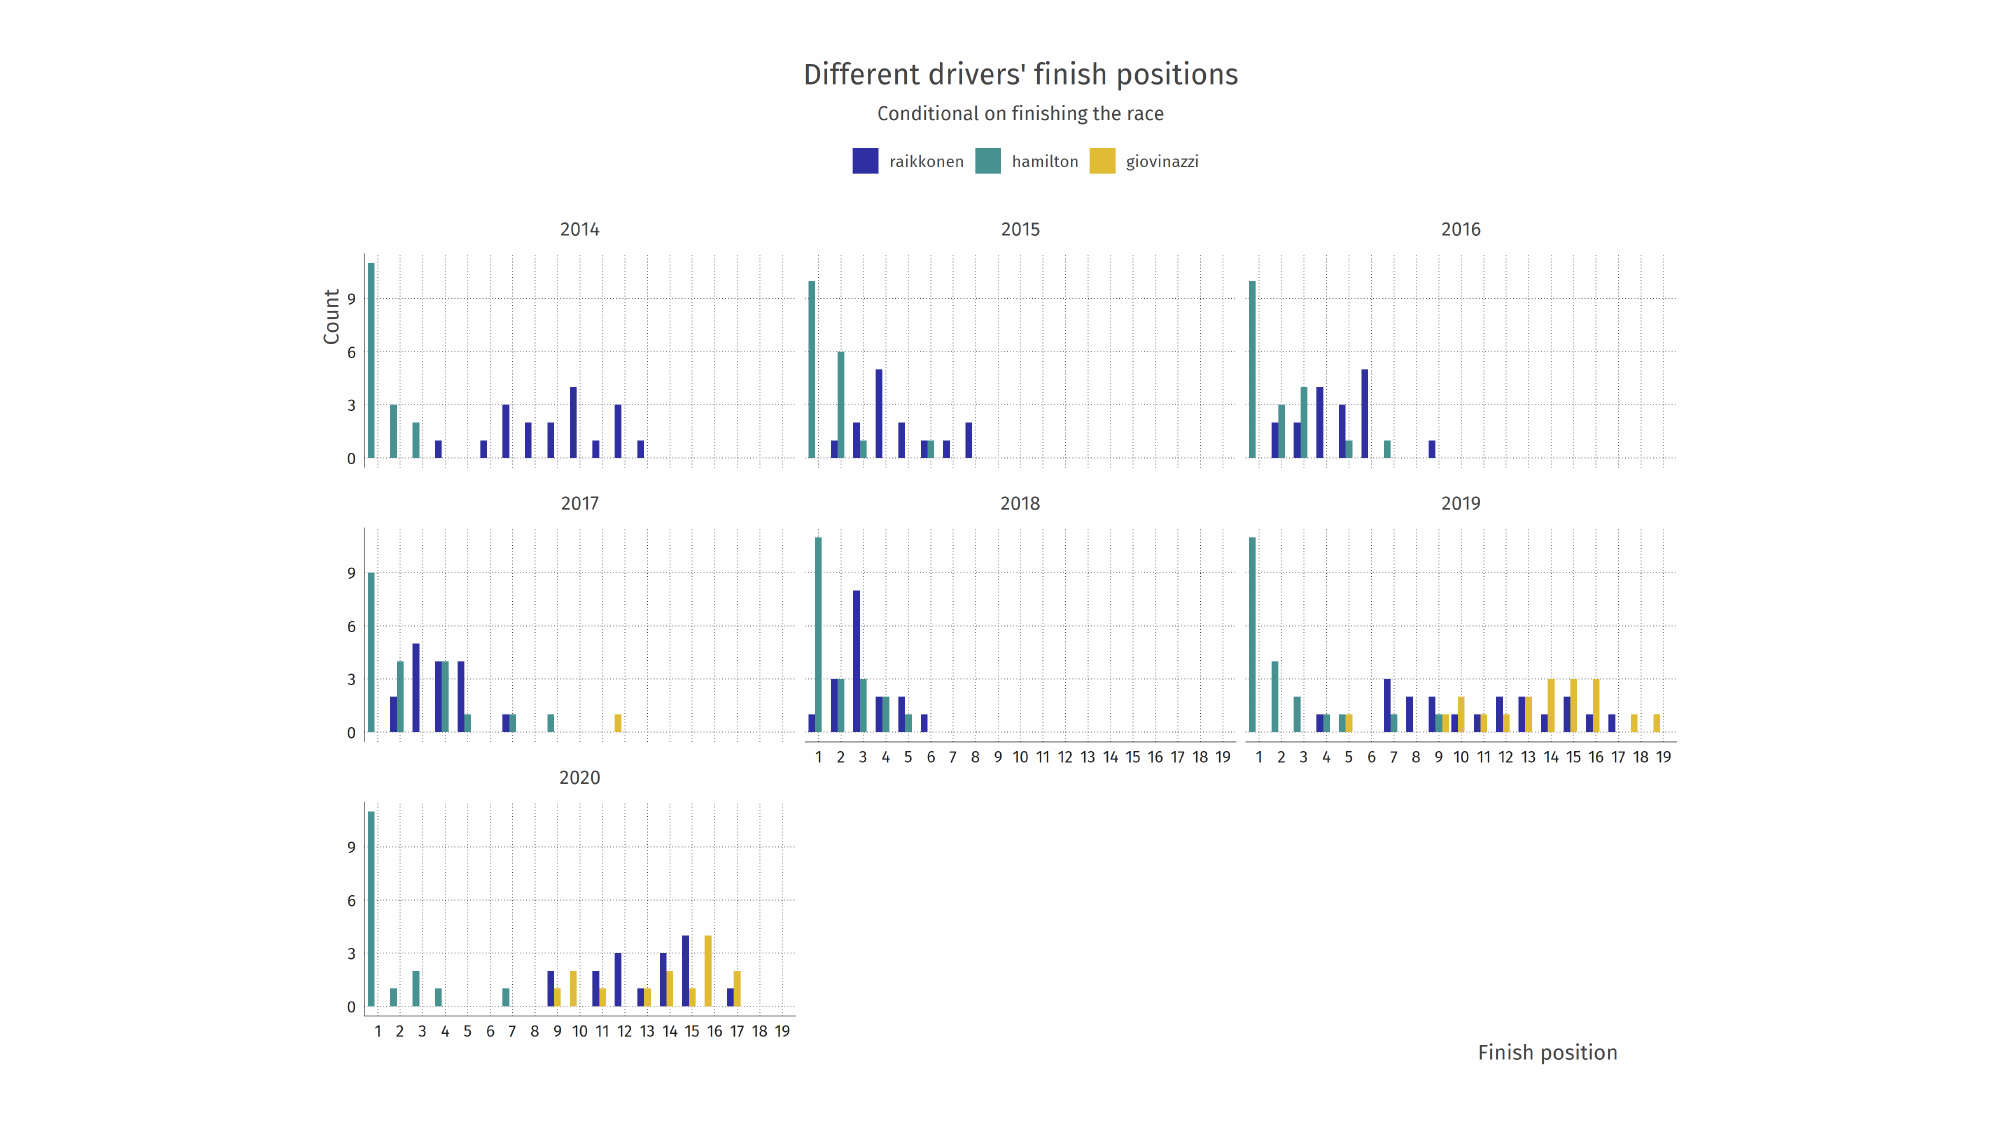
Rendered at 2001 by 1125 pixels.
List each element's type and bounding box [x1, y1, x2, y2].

picture [300, 38, 1700, 1088]
